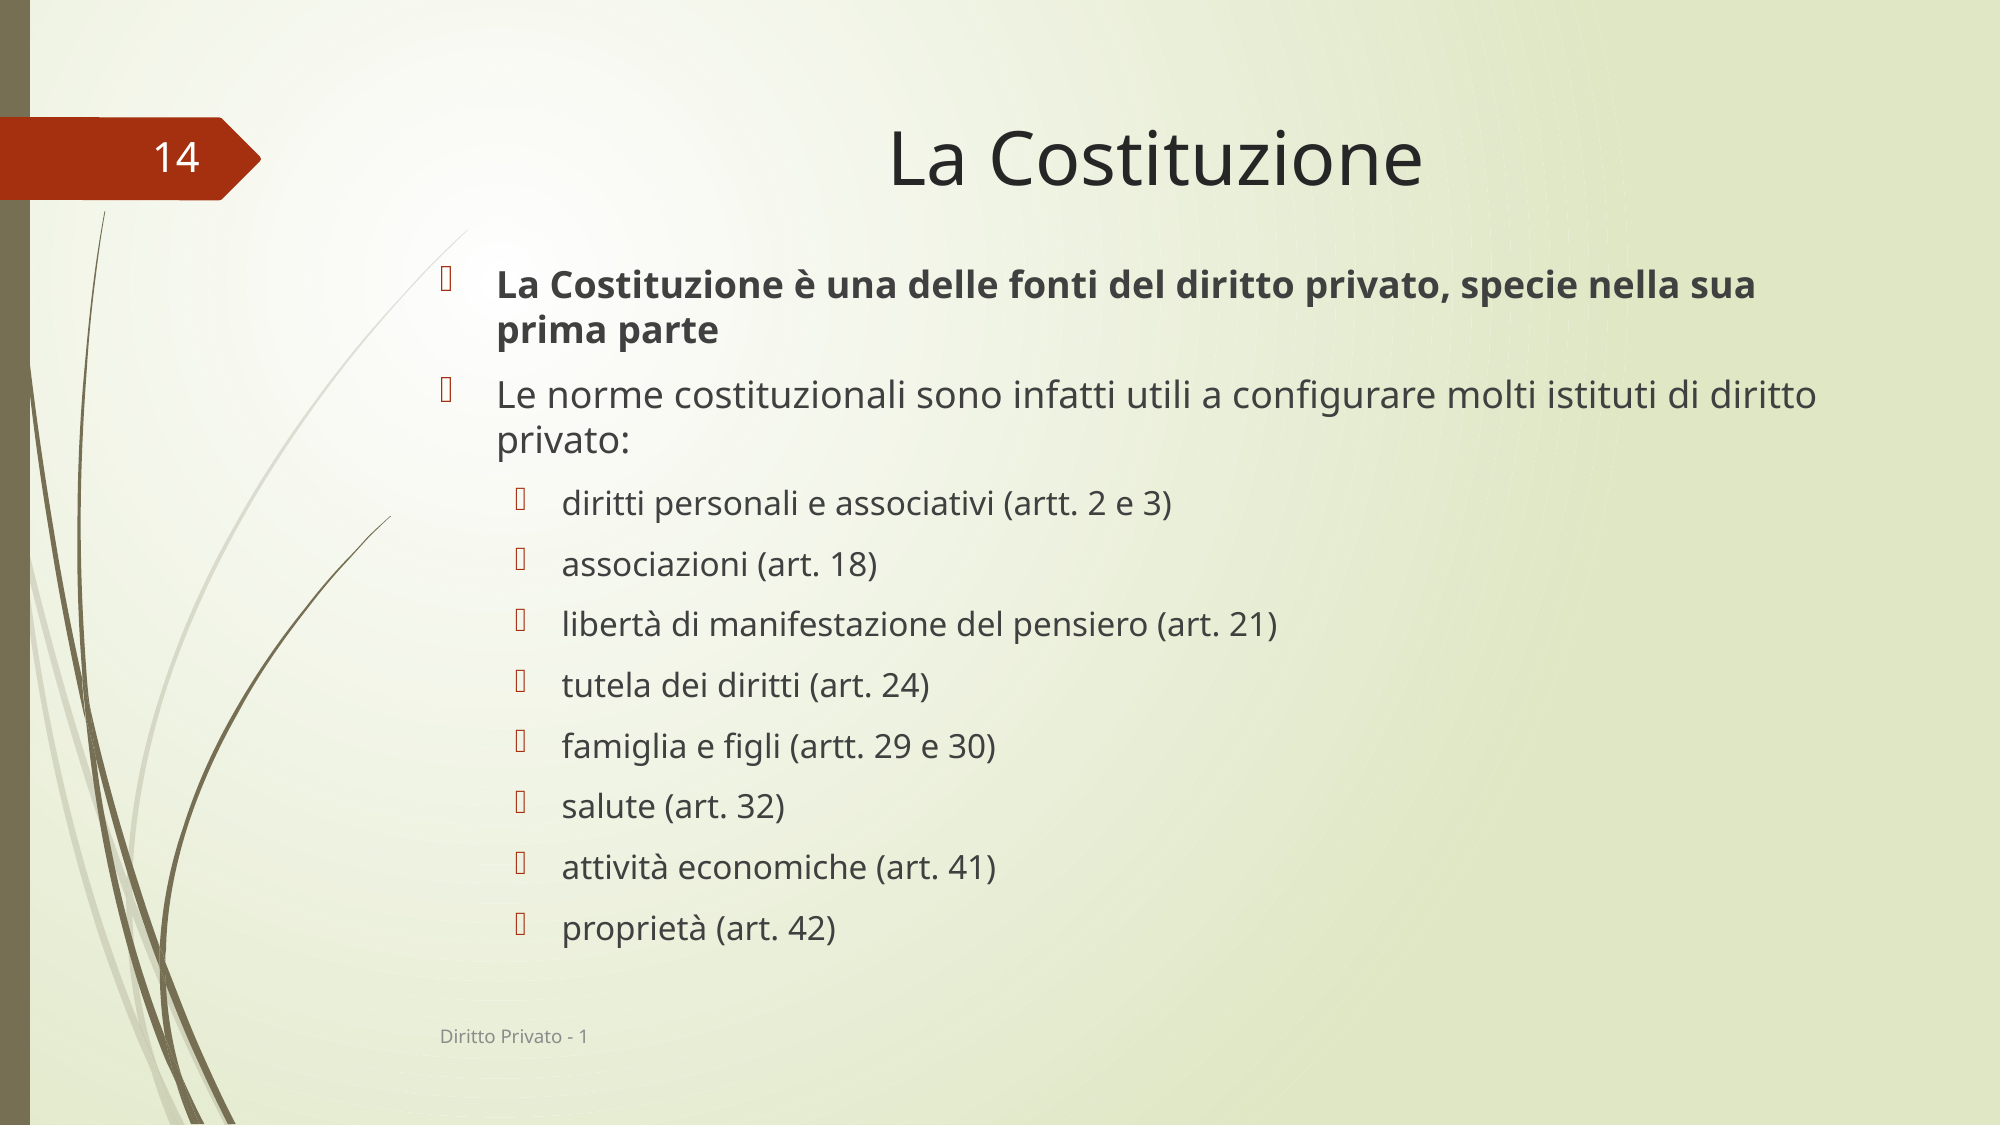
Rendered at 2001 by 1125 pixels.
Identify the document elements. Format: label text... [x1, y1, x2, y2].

slide_number <numero> [87, 129, 216, 190]
footer Diritto Privato - 1 [424, 1006, 1675, 1067]
title La Costituzione [425, 102, 1888, 253]
list La Costituzione è una delle fonti del diritto privato, specie nella sua prima parte Le norme costituzionali sono infatti utili a configurare molti istituti di diritto privato: diritti personali e associativi (artt. 2 e 3) associazioni (art. 18) libertà di manifestazione del pensiero (art. 21) tutela dei diritti (art. 24) famiglia e figli (artt. 29 e 30) salute (art. 32) attività economiche (art. 41) proprietà (art. 42) [424, 253, 1888, 970]
